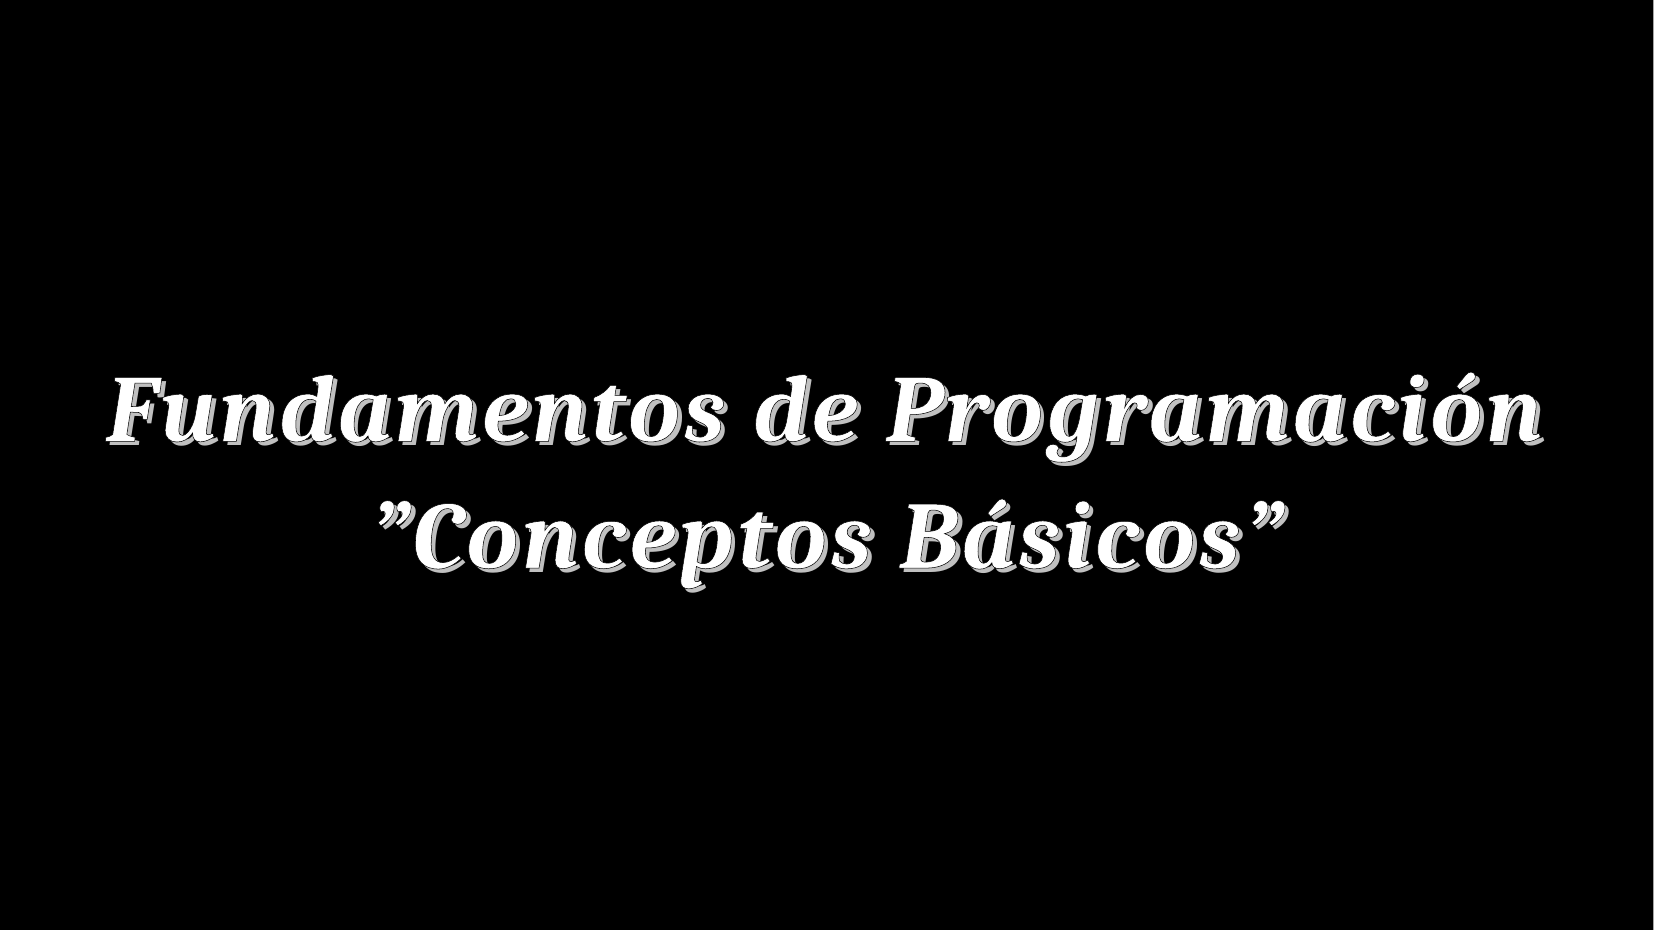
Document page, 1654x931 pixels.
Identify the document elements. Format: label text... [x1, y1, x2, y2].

title Fundamentos de Programación ”Conceptos Básicos” [82, 336, 1571, 595]
